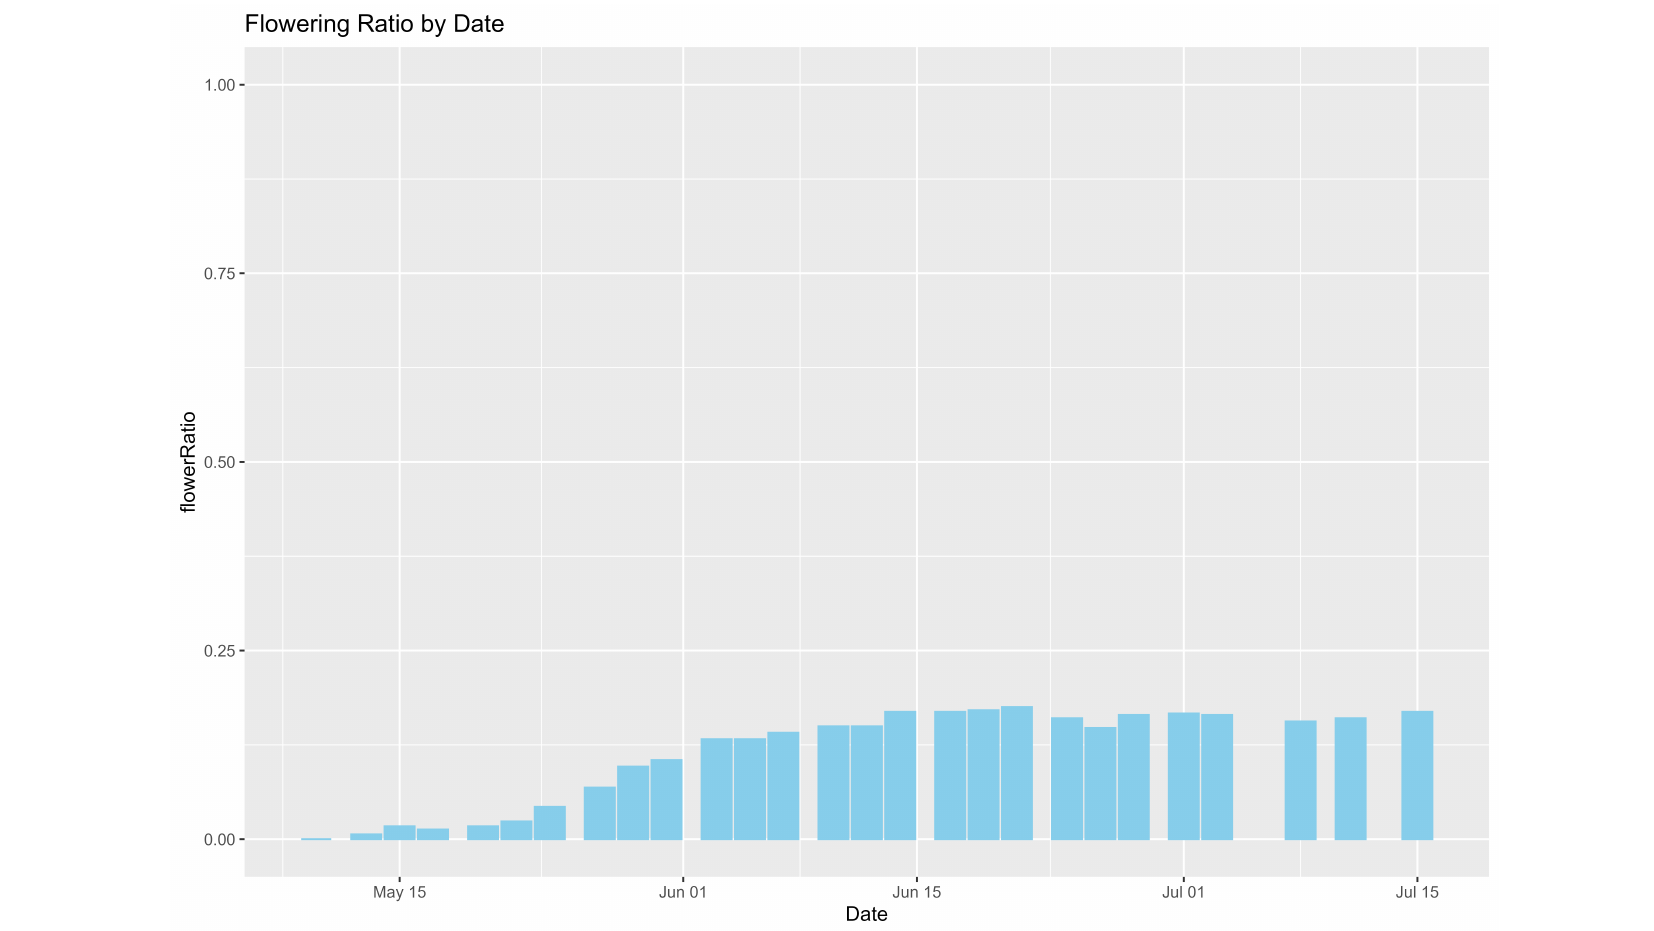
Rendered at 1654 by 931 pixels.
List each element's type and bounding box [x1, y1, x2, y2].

picture [170, 4, 1499, 931]
